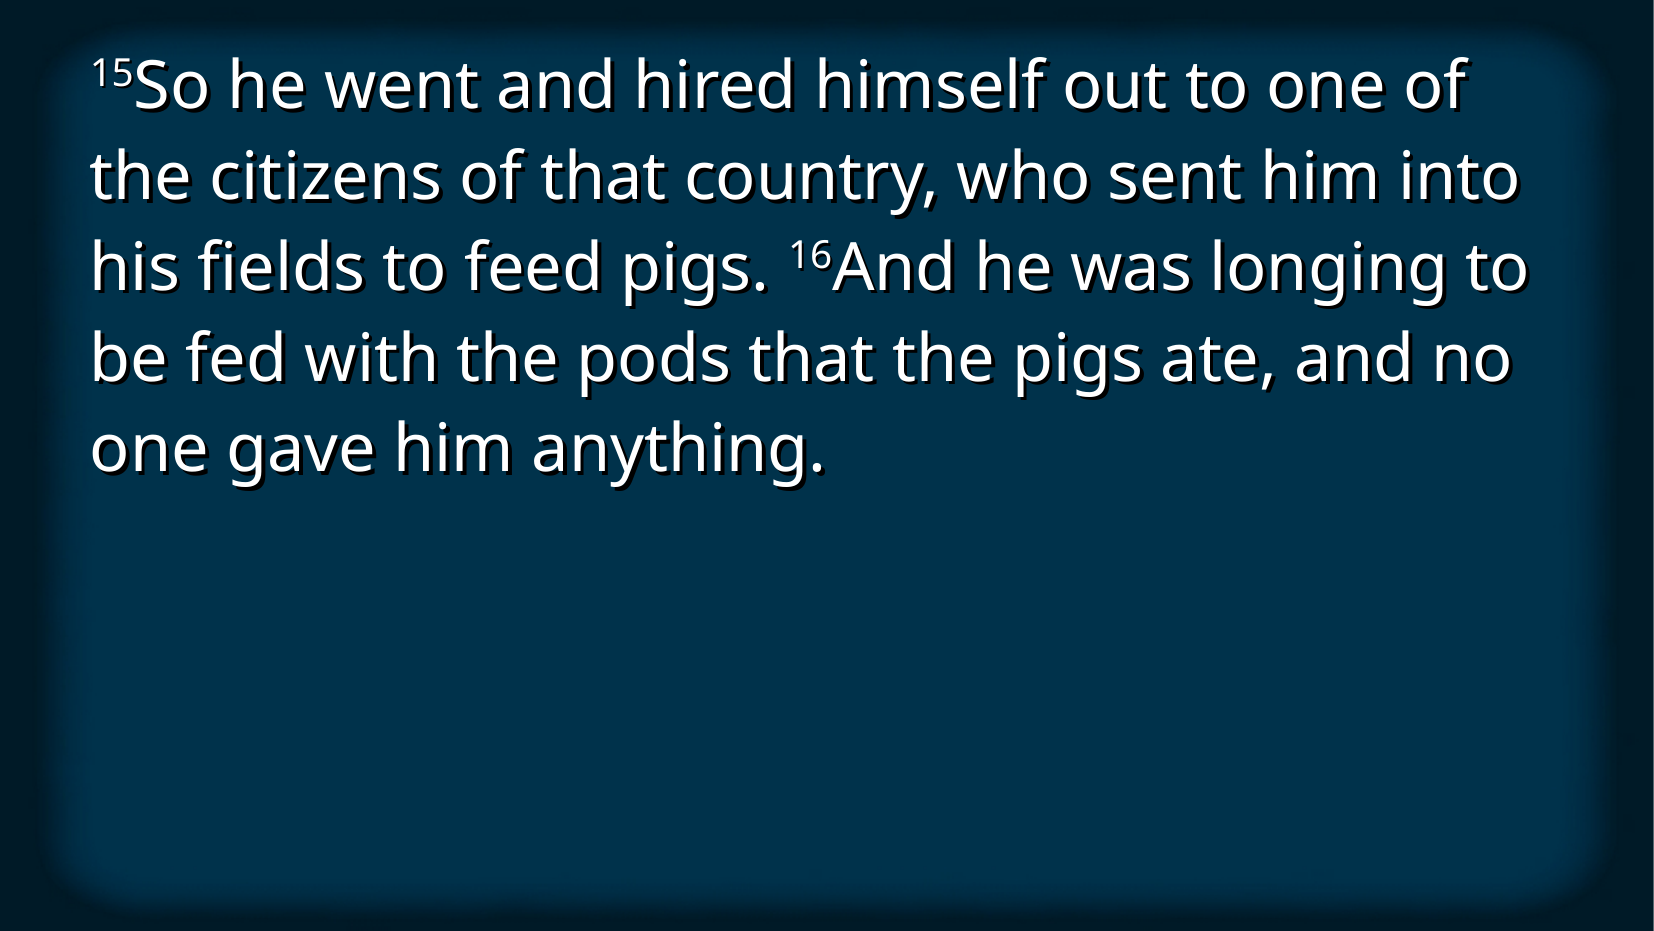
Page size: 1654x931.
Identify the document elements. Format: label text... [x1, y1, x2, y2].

text_box 15So he went and hired himself out to one of the citizens of that country, who sent him into his fields to feed pigs. 16And he was longing to be fed with the pods that the pigs ate, and no one gave him anything. [75, 30, 1576, 489]
picture [0, 0, 1654, 931]
